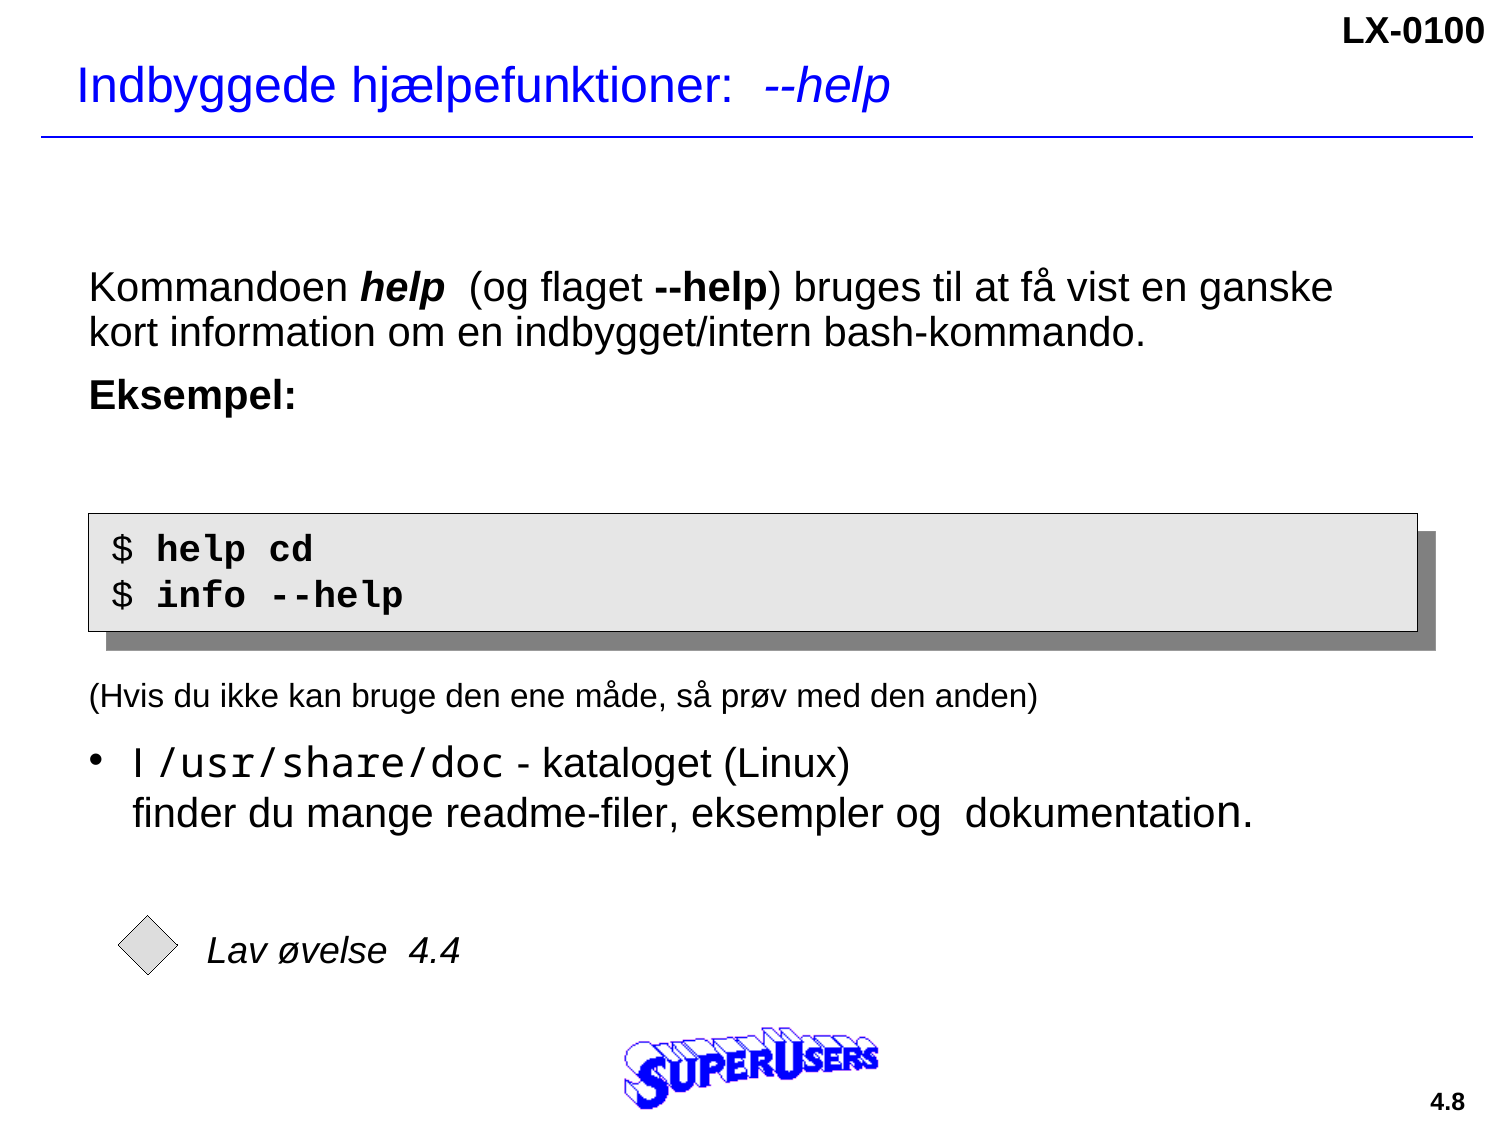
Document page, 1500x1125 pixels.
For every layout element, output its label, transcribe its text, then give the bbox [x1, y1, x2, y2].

text_box $ help cd $ info --help [88, 513, 1418, 632]
picture [620, 1023, 880, 1111]
title Indbyggede hjælpefunktioner: --help [76, 39, 1424, 126]
list Kommandoen help (og flaget --help) bruges til at få vist en ganske kort information om en indbygget/intern bash-kommando. Eksempel: [88, 265, 1398, 510]
list (Hvis du ikke kan bruge den ene måde, så prøv med den anden) I /usr/share/doc - kataloget (Linux) finder du mange readme-filer, eksempler og dokumentation. [88, 679, 1398, 916]
text_box [118, 915, 178, 975]
text_box Lav øvelse 4.4 [206, 926, 1329, 984]
